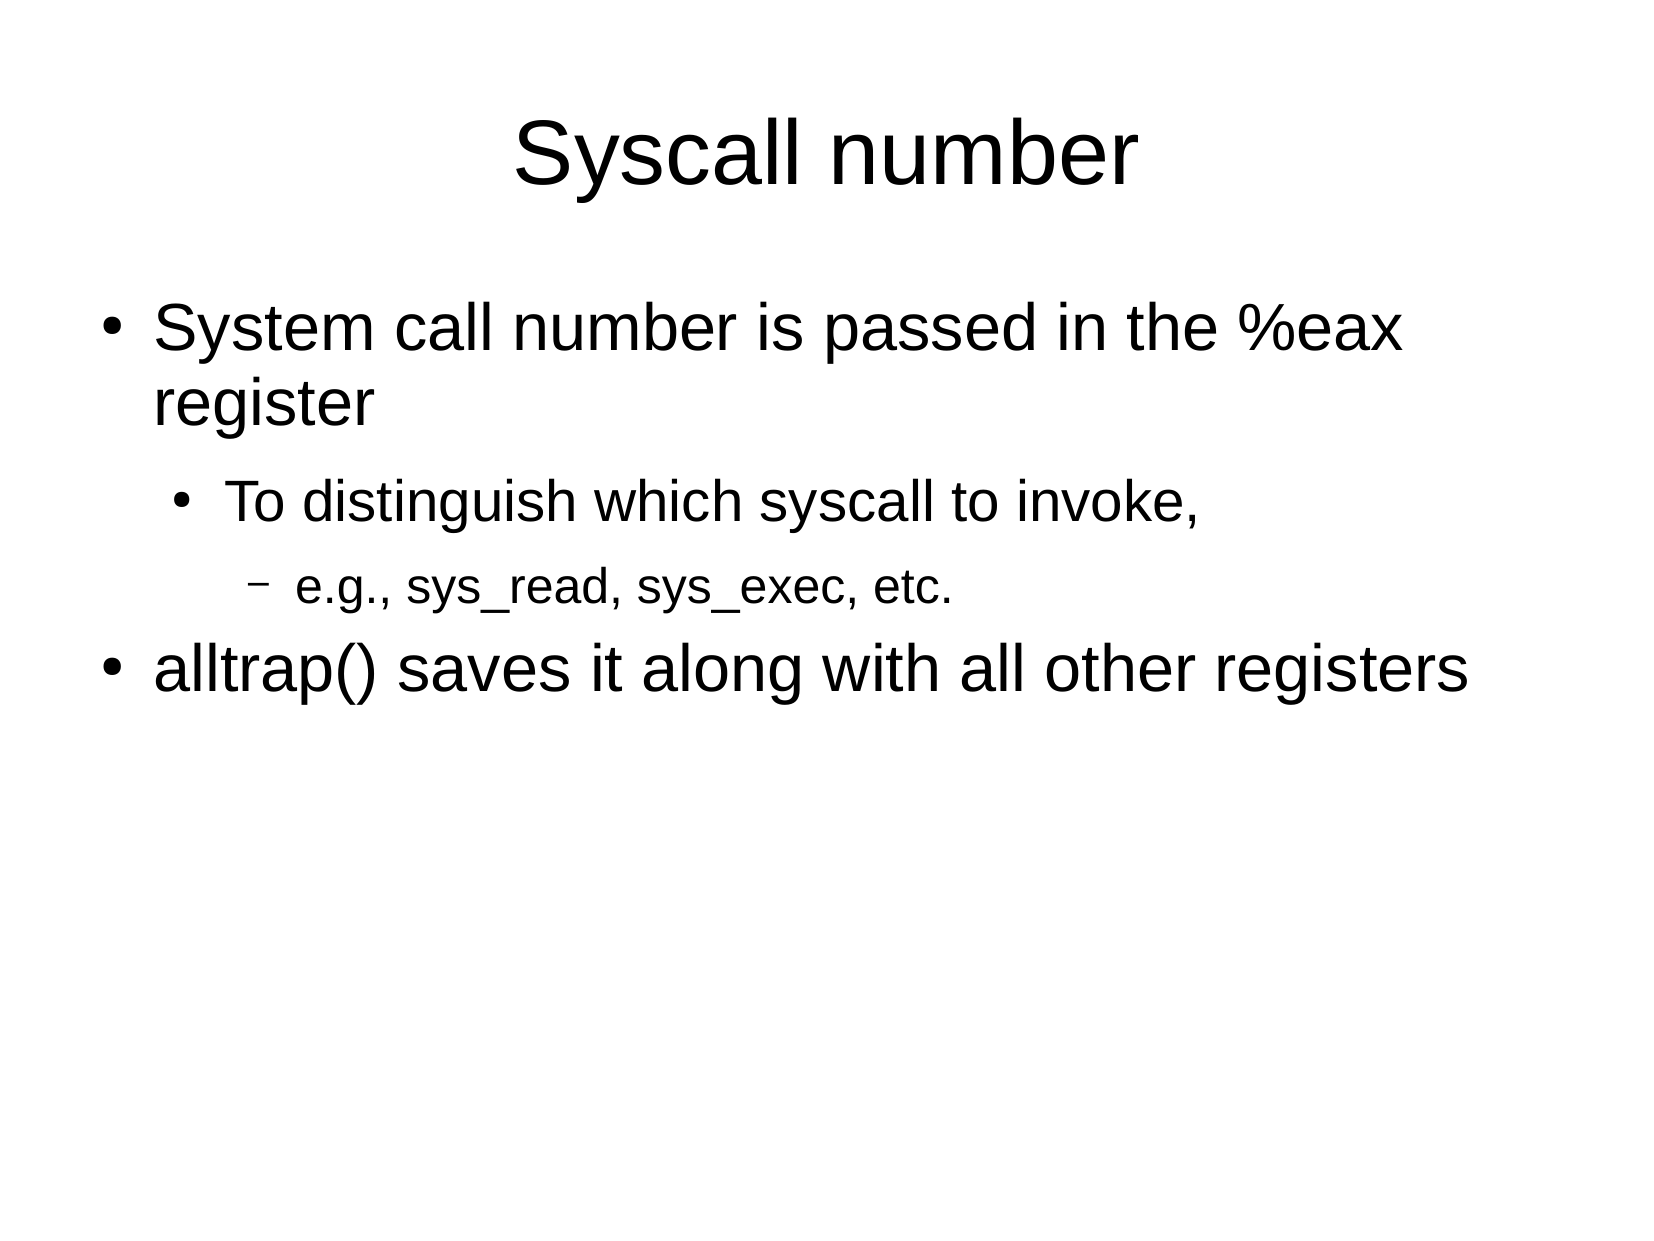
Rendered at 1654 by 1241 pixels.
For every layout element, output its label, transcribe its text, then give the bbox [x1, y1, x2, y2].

title Syscall number [82, 49, 1571, 257]
list System call number is passed in the %eax register To distinguish which syscall to invoke, e.g., sys_read, sys_exec, etc. alltrap() saves it along with all other registers [82, 290, 1571, 1010]
